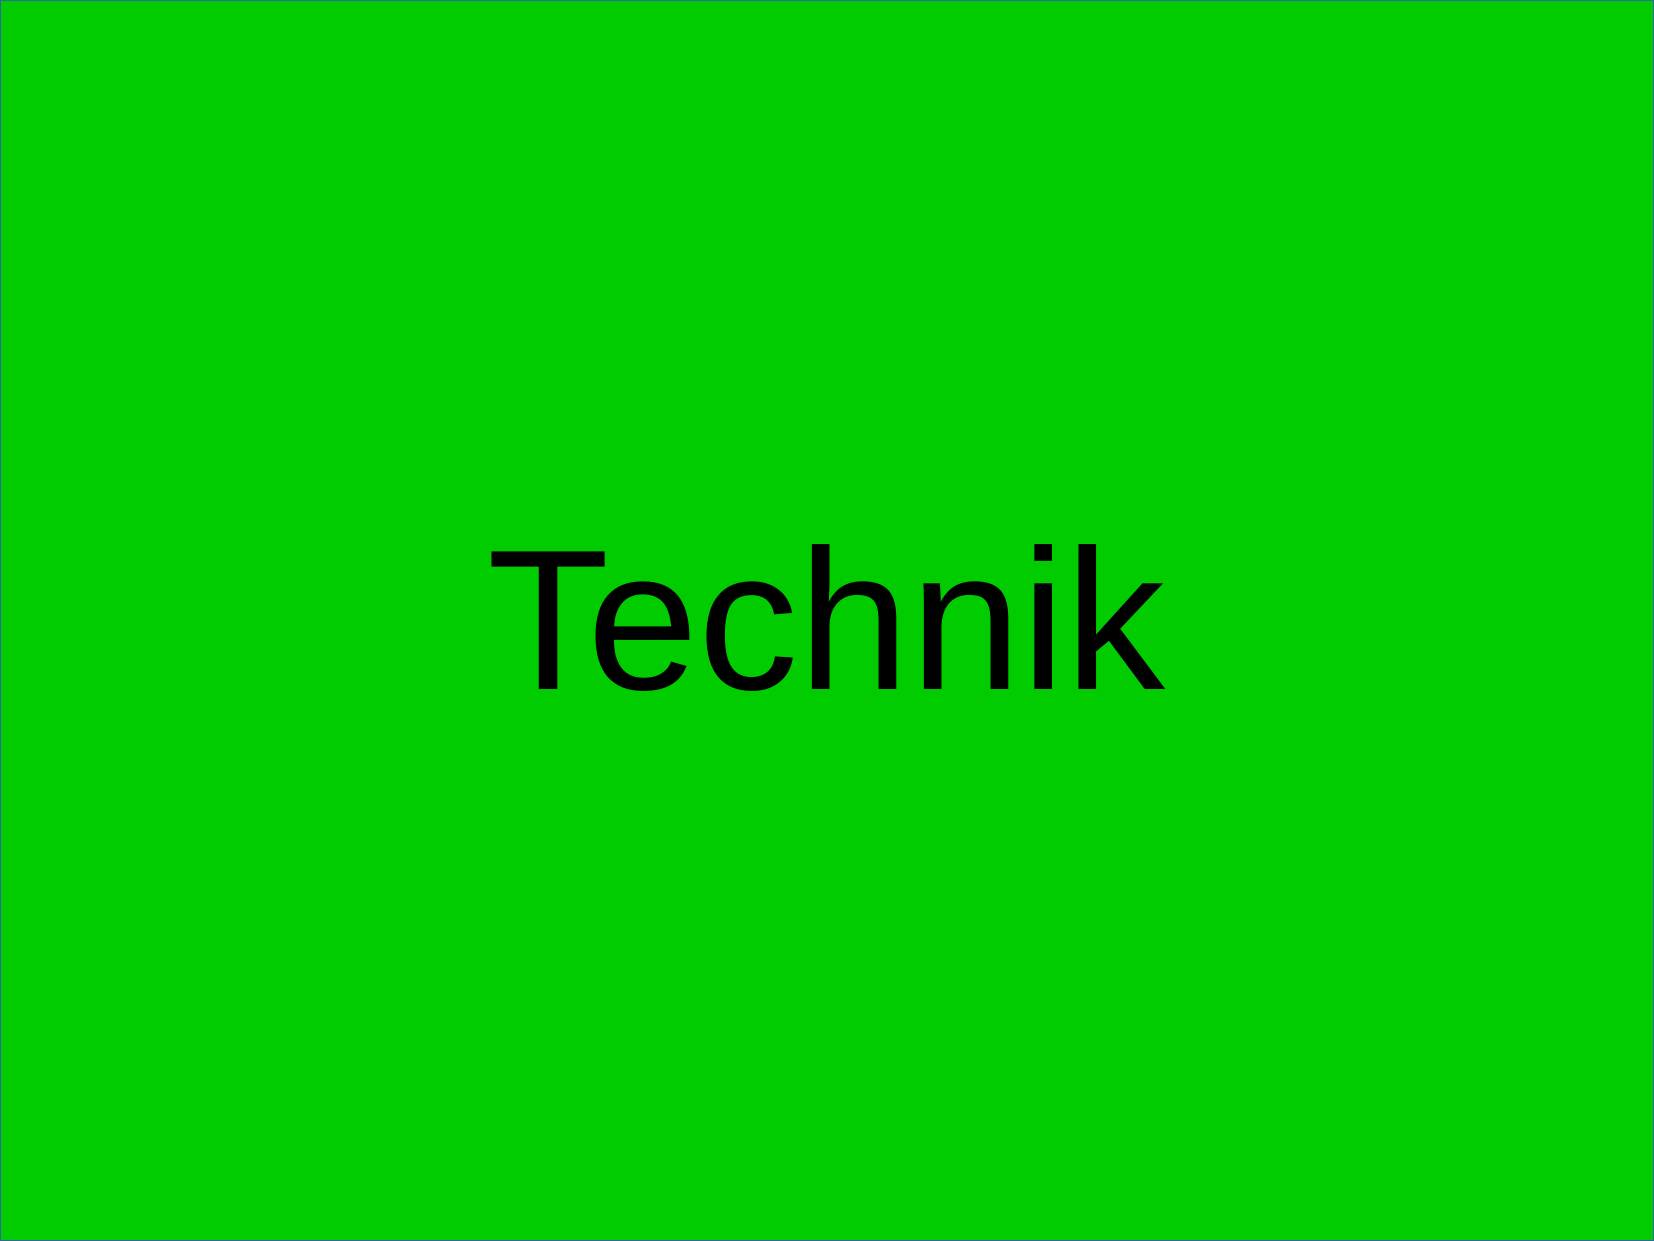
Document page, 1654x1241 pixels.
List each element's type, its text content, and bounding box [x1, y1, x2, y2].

text_box Technik [0, 0, 1654, 1241]
